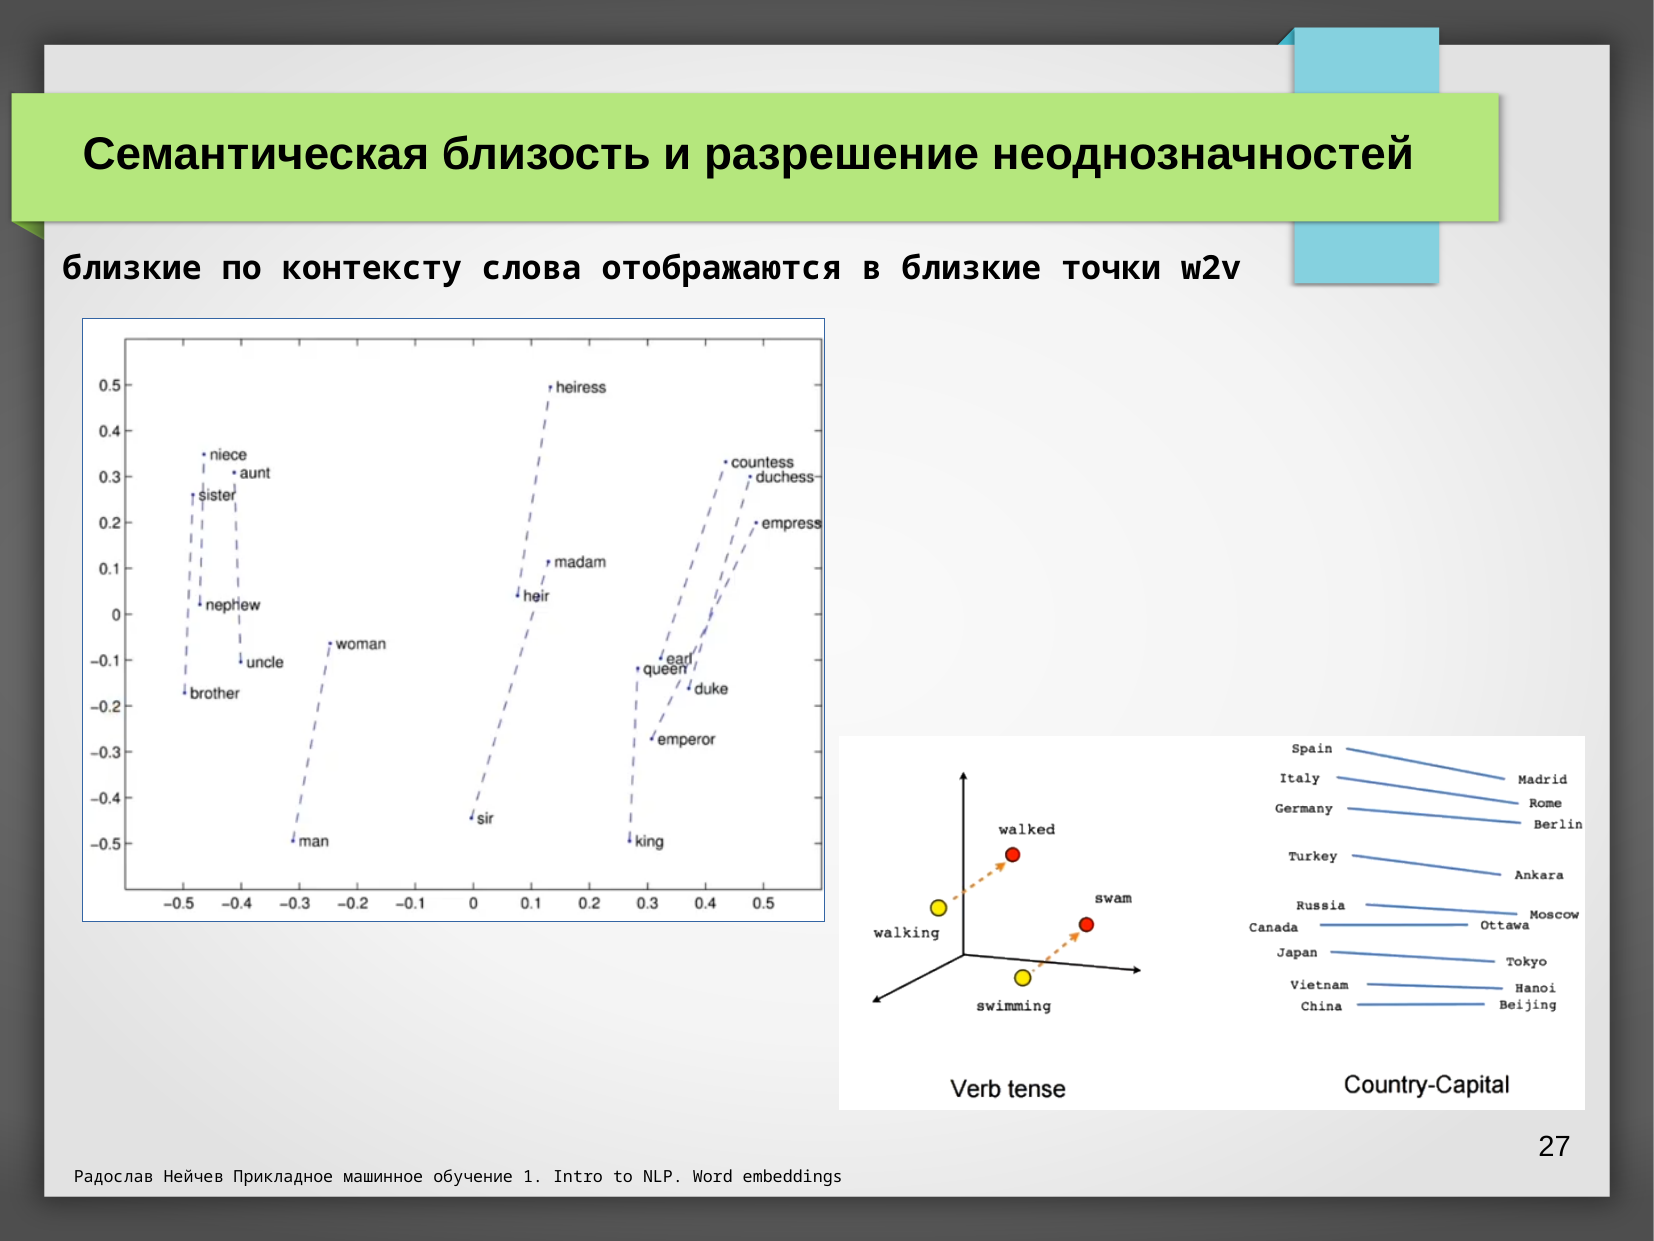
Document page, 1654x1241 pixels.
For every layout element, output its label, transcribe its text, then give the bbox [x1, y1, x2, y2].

title Семантическая близость и разрешение неоднозначностей [82, 121, 1489, 187]
picture [0, 0, 1654, 1241]
text_box Радослав Нейчев Прикладное машинное обучение 1. Intro to NLP. Word embeddings [59, 1157, 859, 1192]
text_box близкие по контексту слова отображаются в близкие точки w2v [47, 236, 1276, 319]
